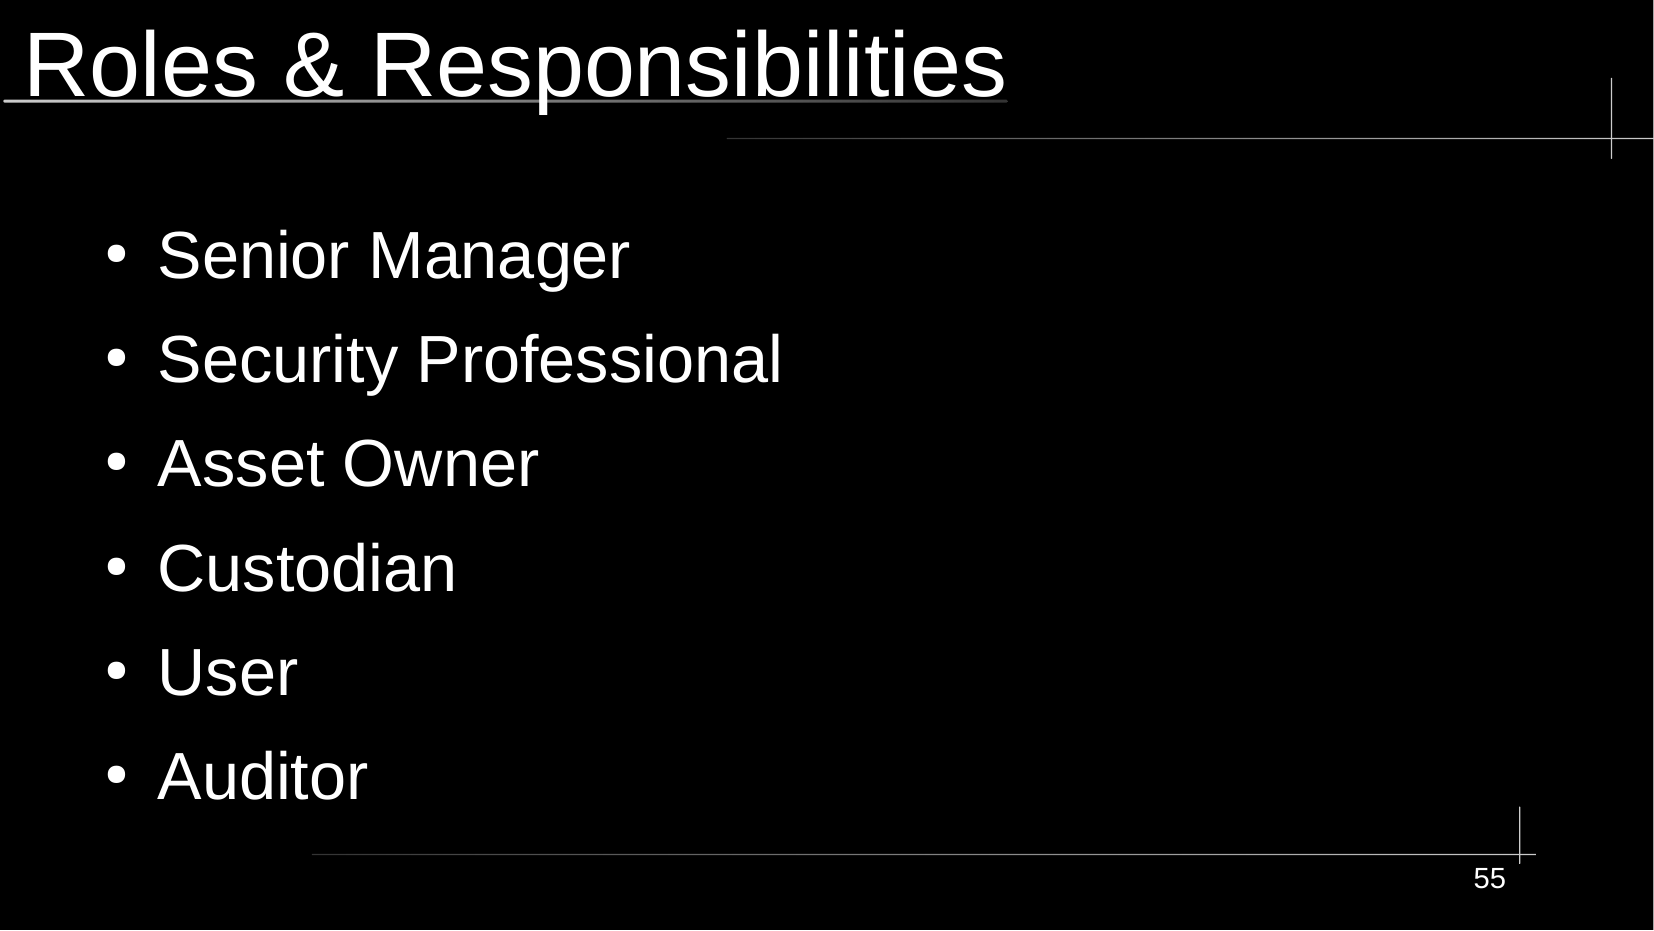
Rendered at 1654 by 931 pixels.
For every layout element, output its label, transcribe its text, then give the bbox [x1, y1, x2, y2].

list Senior Manager Security Professional Asset Owner Custodian User Auditor [86, 217, 1576, 901]
title Roles & Responsibilities [23, 11, 1589, 119]
